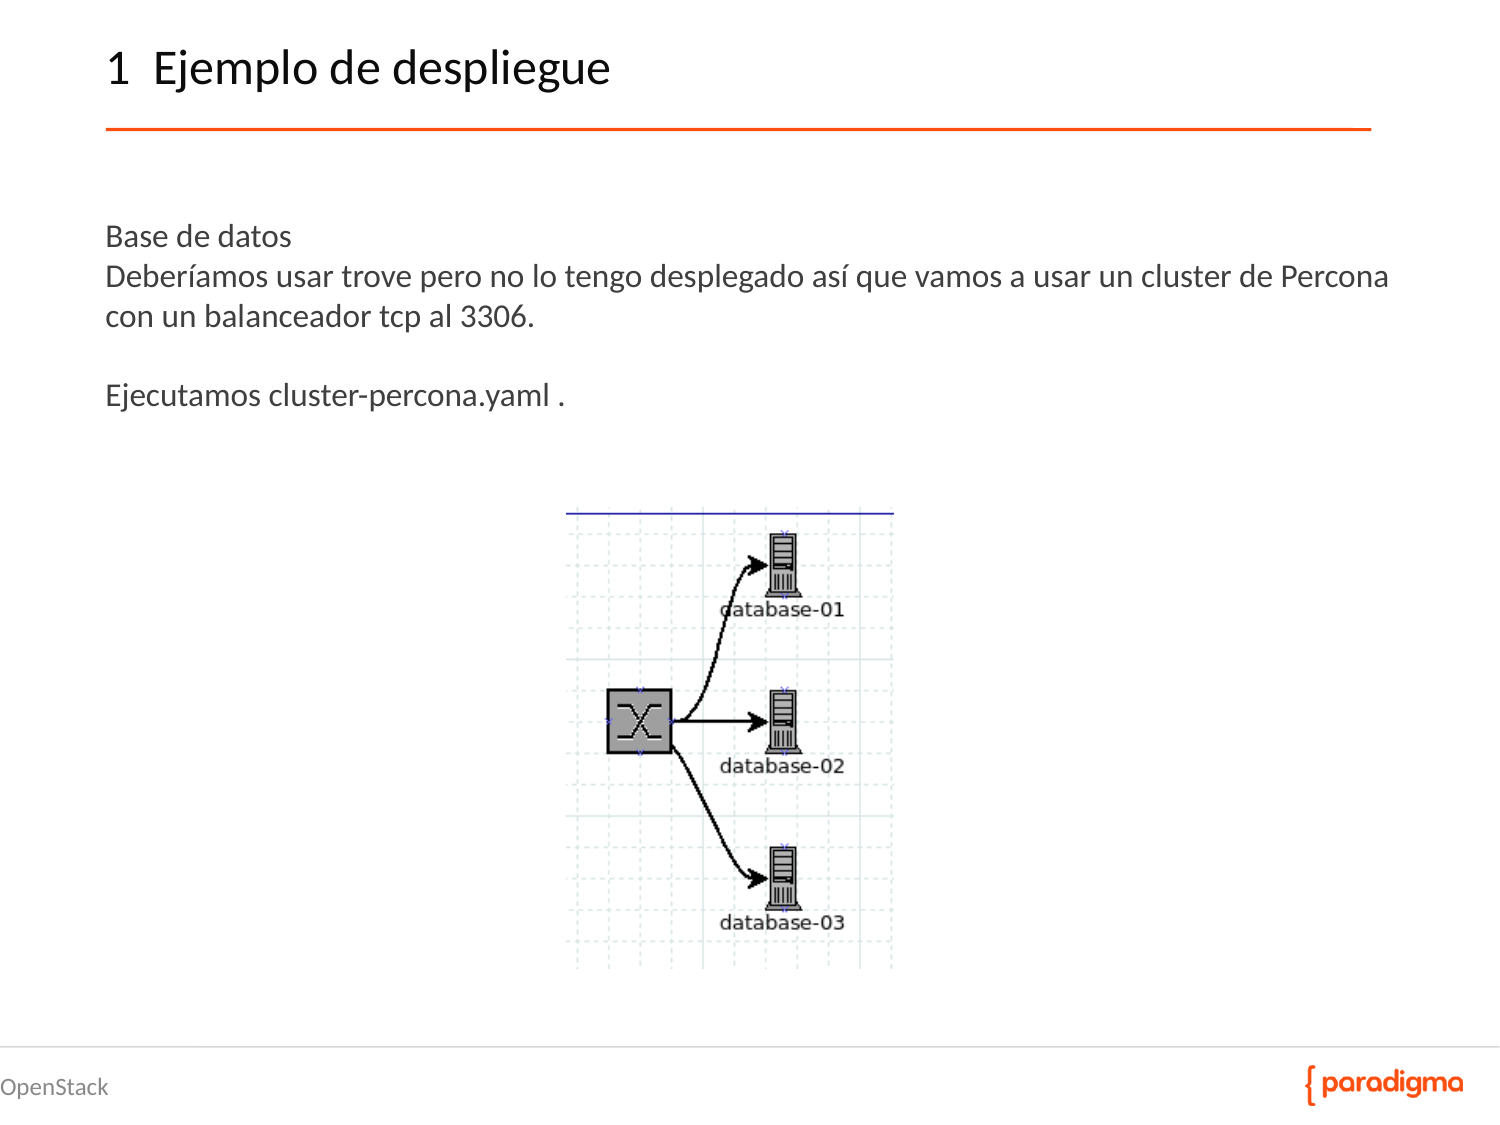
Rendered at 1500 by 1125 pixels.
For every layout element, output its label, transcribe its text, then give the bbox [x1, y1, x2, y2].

picture [566, 507, 894, 969]
picture [1305, 1065, 1463, 1107]
text_box Base de datos Deberíamos usar trove pero no lo tengo desplegado así que vamos a usar un cluster de Percona con un balanceador tcp al 3306. Ejecutamos cluster-percona.yaml . [105, 206, 1395, 984]
text_box 1 Ejemplo de despliegue [105, 0, 1395, 130]
text_box OpenStack [0, 1048, 1223, 1125]
